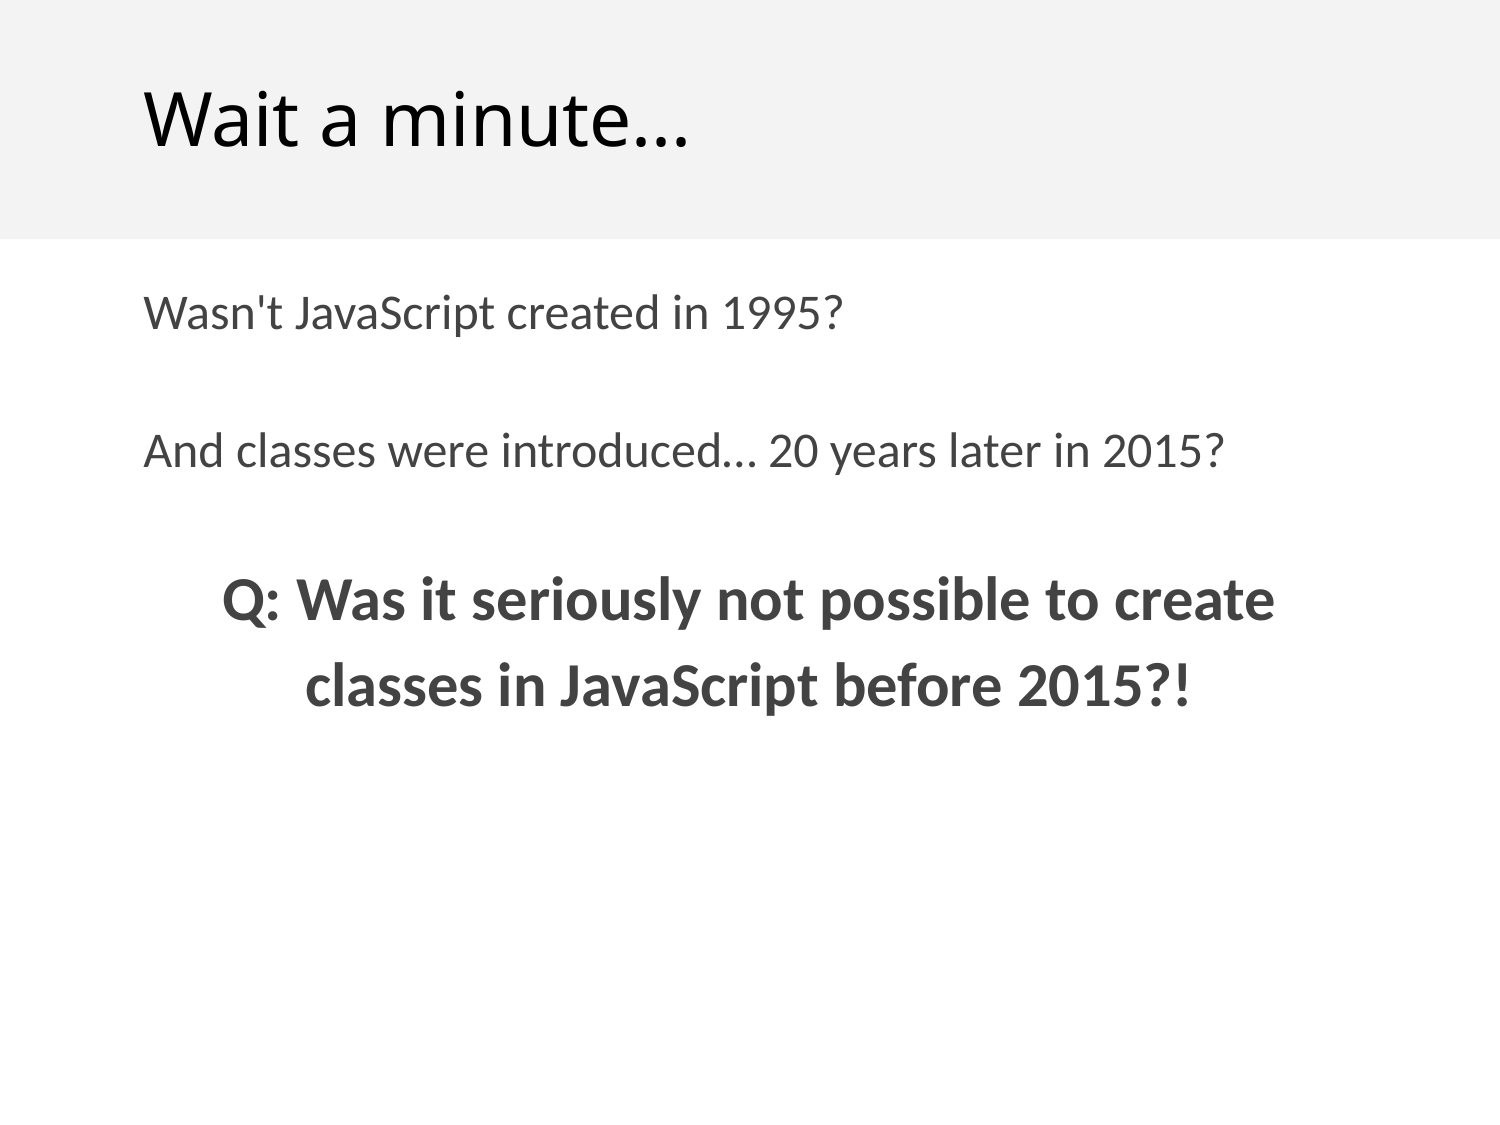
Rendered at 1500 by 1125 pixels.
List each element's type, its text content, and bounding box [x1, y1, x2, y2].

title Wait a minute... [128, 56, 1372, 183]
list Wasn't JavaScript created in 1995? And classes were introduced… 20 years later in 2015? Q: Was it seriously not possible to create classes in JavaScript before 2015?! [128, 255, 1372, 1004]
